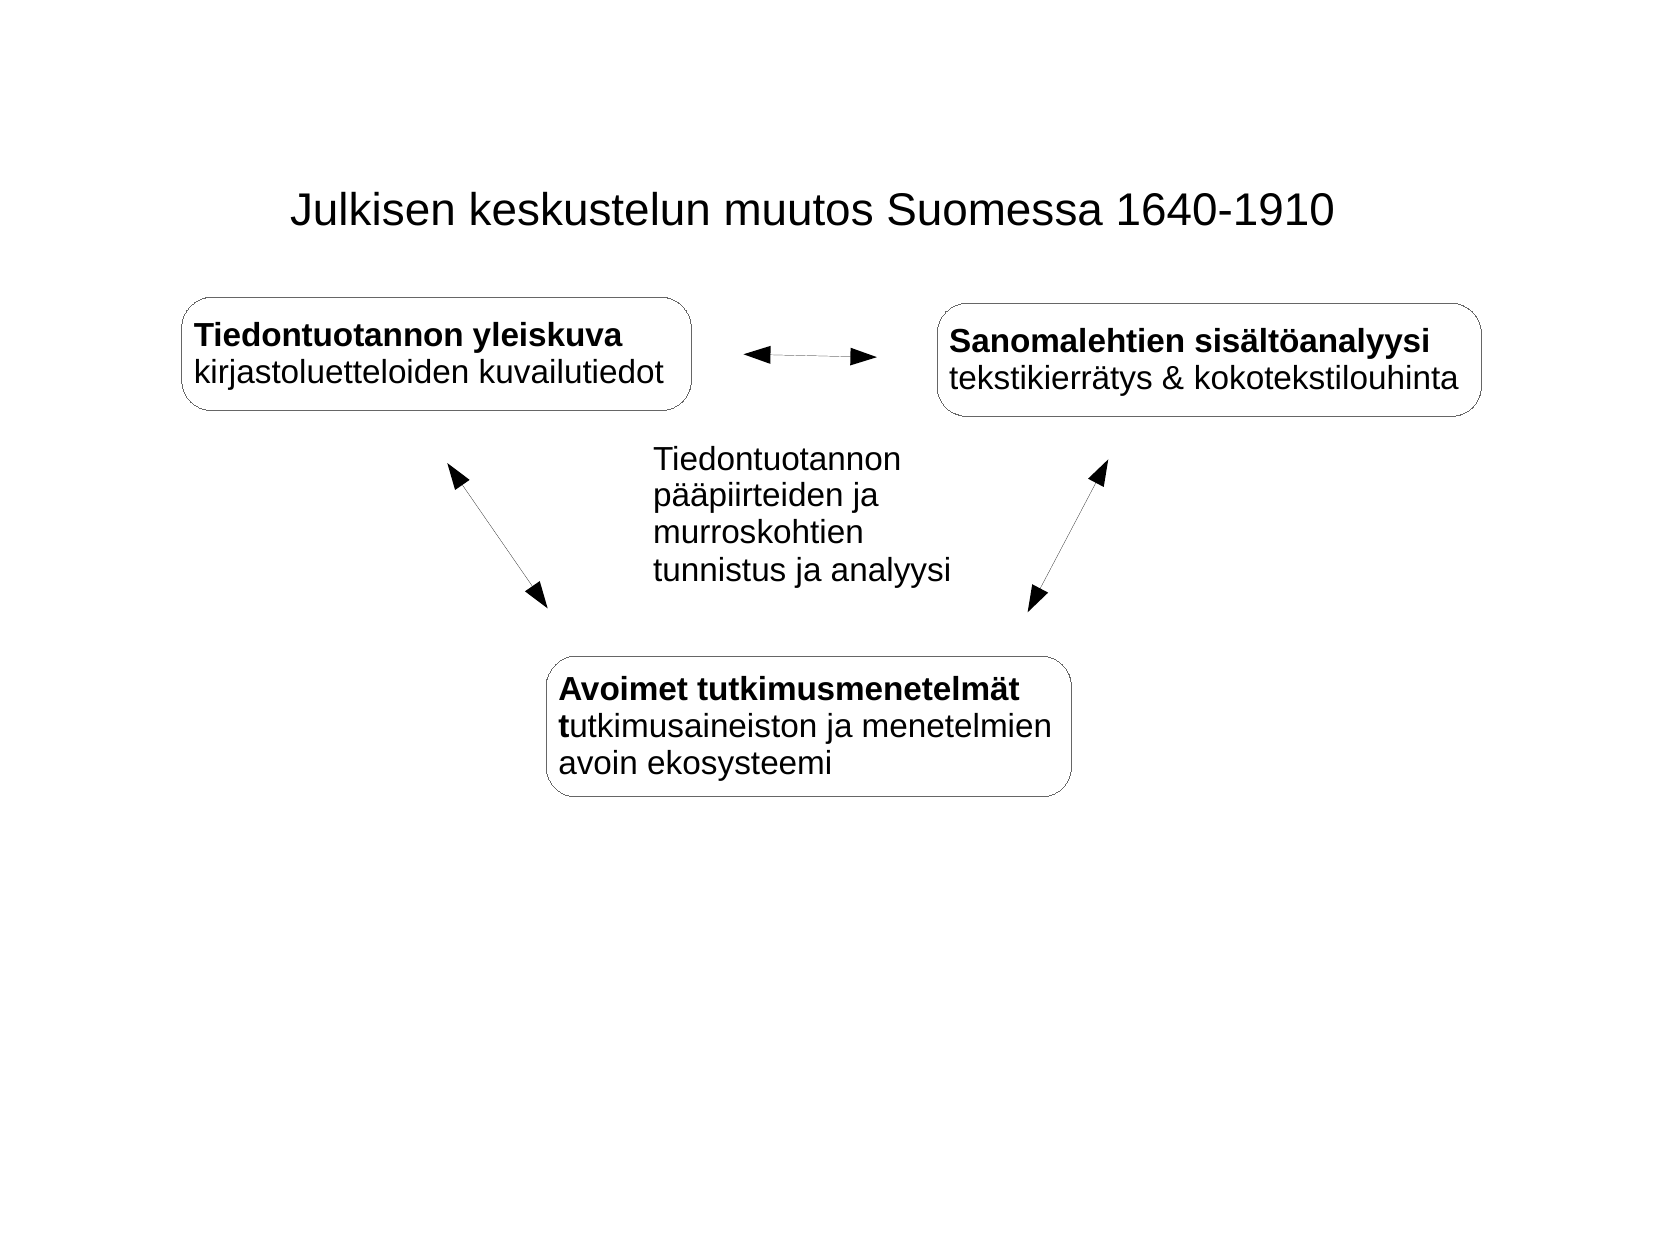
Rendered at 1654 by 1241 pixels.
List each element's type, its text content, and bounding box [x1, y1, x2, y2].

text_box Tiedontuotannon pääpiirteiden ja murroskohtien tunnistus ja analyysi [653, 432, 972, 596]
text_box Avoimet tutkimusmenetelmät tutkimusaineiston ja menetelmien avoin ekosysteemi [546, 656, 1072, 797]
subtitle Julkisen keskustelun muutos Suomessa 1640-1910 [227, 173, 1398, 246]
text_box Sanomalehtien sisältöanalyysi tekstikierrätys & kokotekstilouhinta [937, 303, 1482, 417]
text_box Tiedontuotannon yleiskuva kirjastoluetteloiden kuvailutiedot [181, 297, 692, 411]
